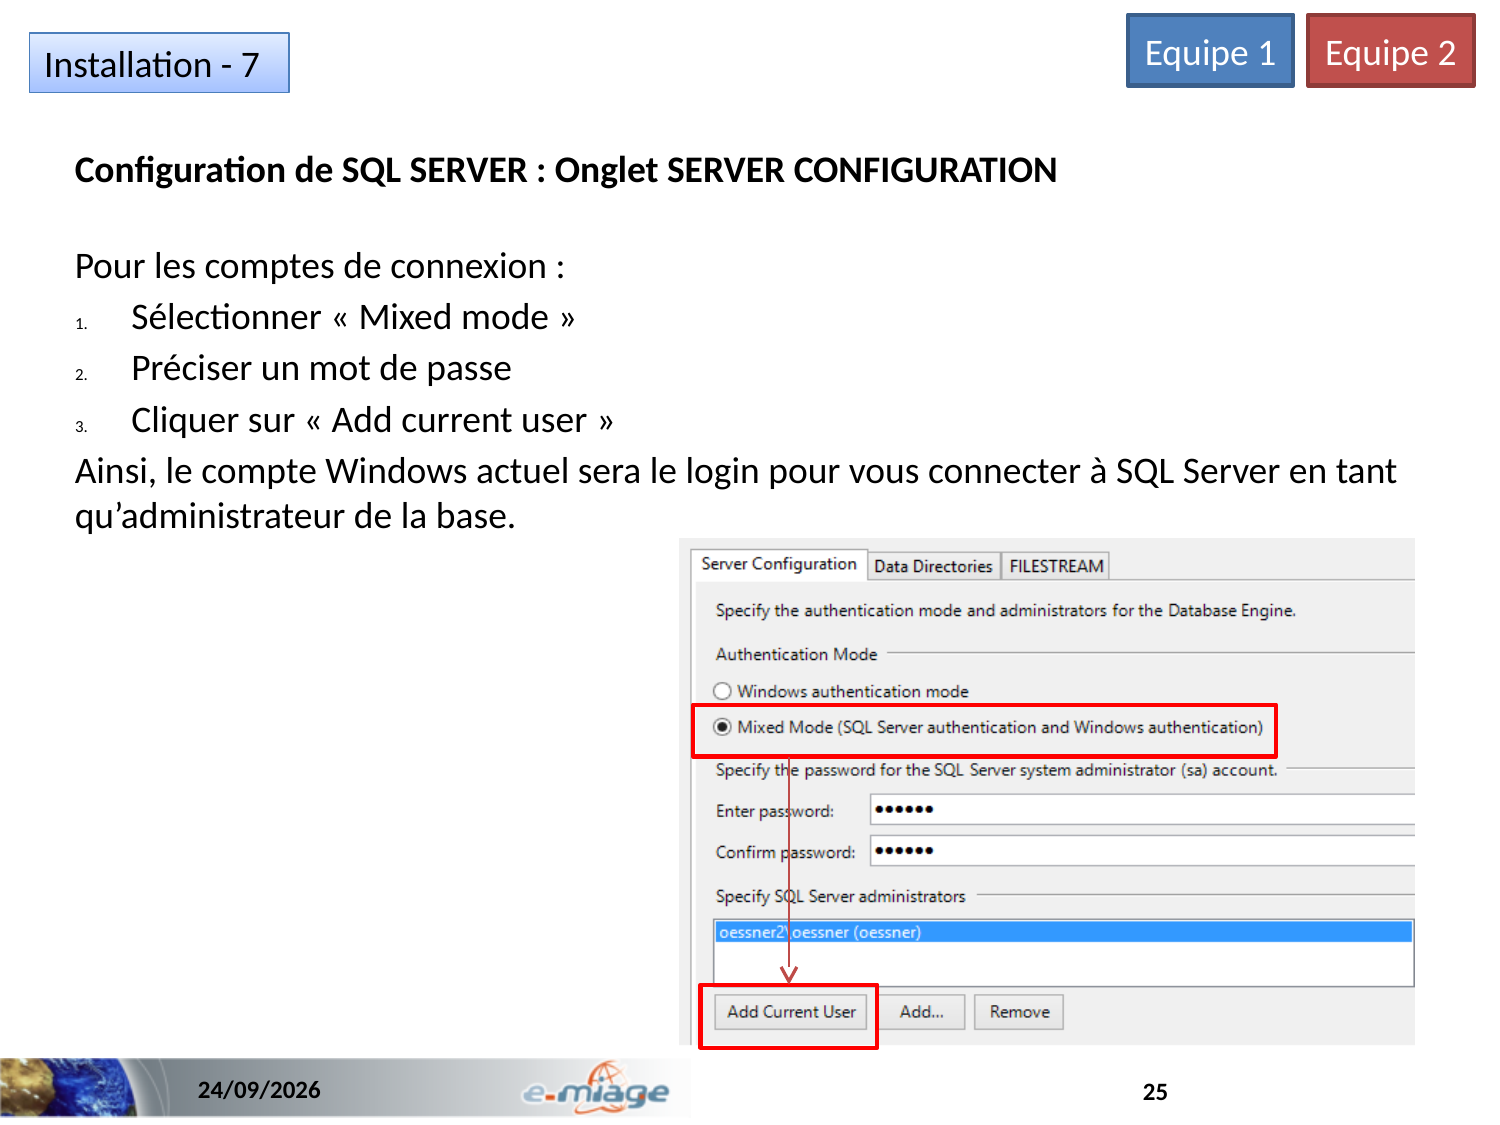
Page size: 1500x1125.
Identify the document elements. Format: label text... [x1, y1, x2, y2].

picture [679, 538, 1415, 1048]
picture [703, 987, 875, 1046]
picture [0, 1058, 691, 1118]
text_box Equipe 2 [1308, 14, 1474, 86]
text_box Configuration de SQL SERVER : Onglet SERVER CONFIGURATION Pour les comptes de connexion : Sélectionner « Mixed mode » Préciser un mot de passe Cliquer sur « Add current user » Ainsi, le compte Windows actuel sera le login pour vous connecter à SQL Server en tant qu’administrateur de la base. [60, 137, 1447, 544]
text_box Equipe 1 [1127, 14, 1294, 86]
text_box Installation - 7 [29, 32, 290, 93]
